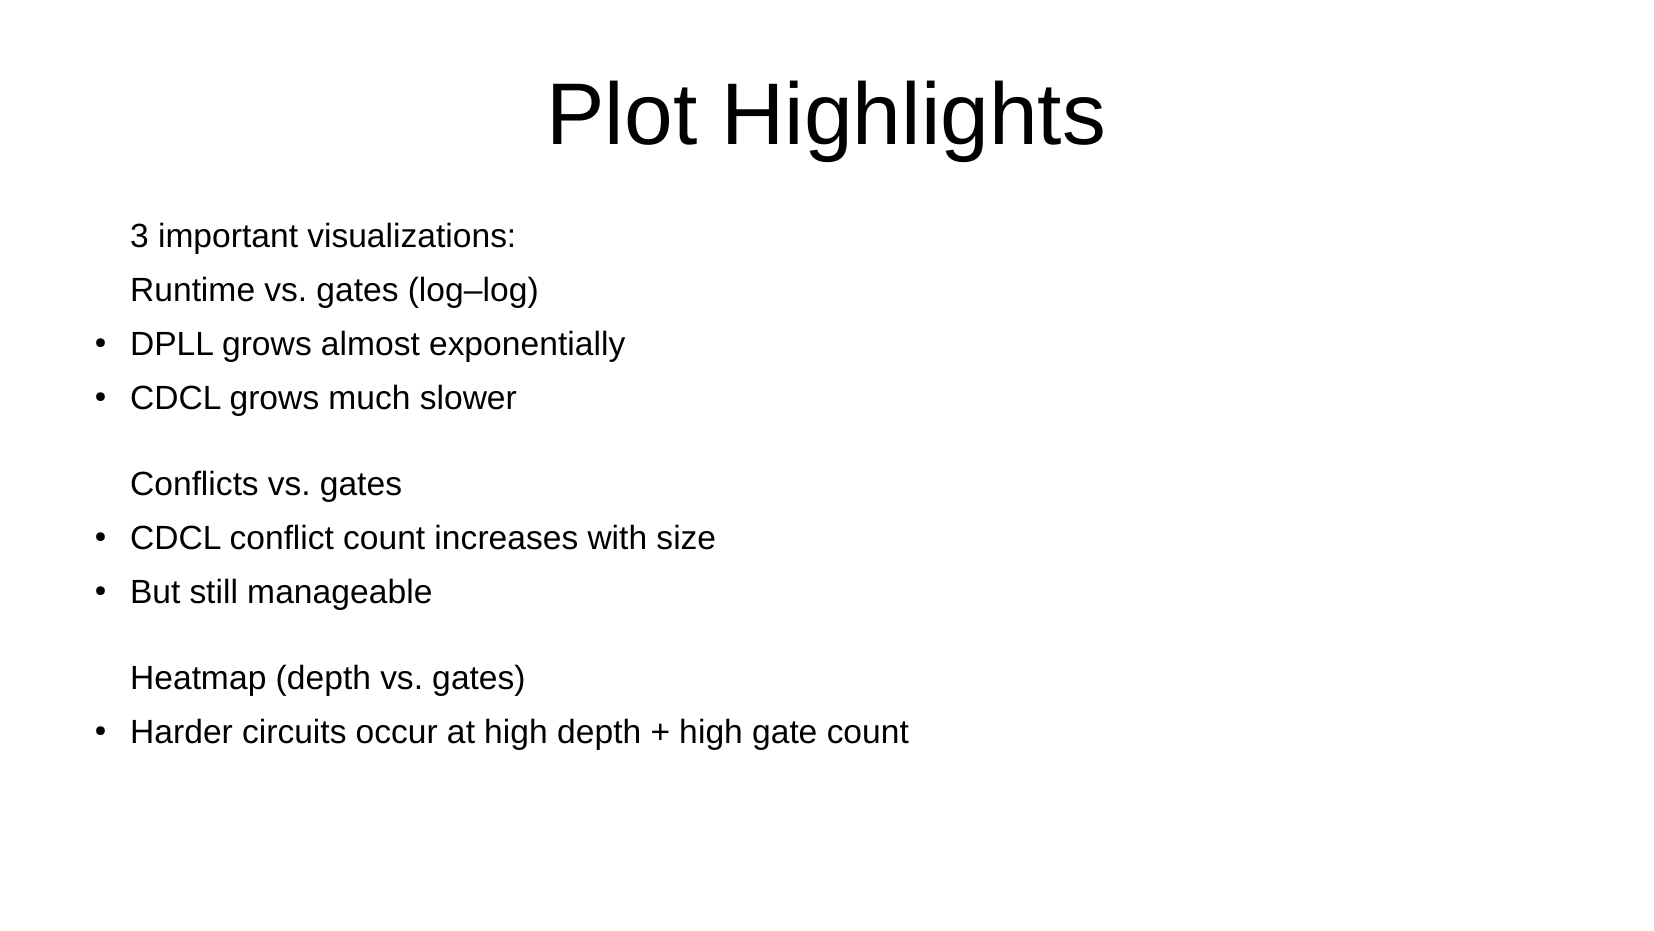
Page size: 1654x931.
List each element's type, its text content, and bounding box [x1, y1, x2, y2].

title Plot Highlights [82, 37, 1571, 193]
list 3 important visualizations: Runtime vs. gates (log–log) DPLL grows almost exponentially CDCL grows much slower Conflicts vs. gates CDCL conflict count increases with size But still manageable Heatmap (depth vs. gates) Harder circuits occur at high depth + high gate count [82, 217, 1571, 758]
